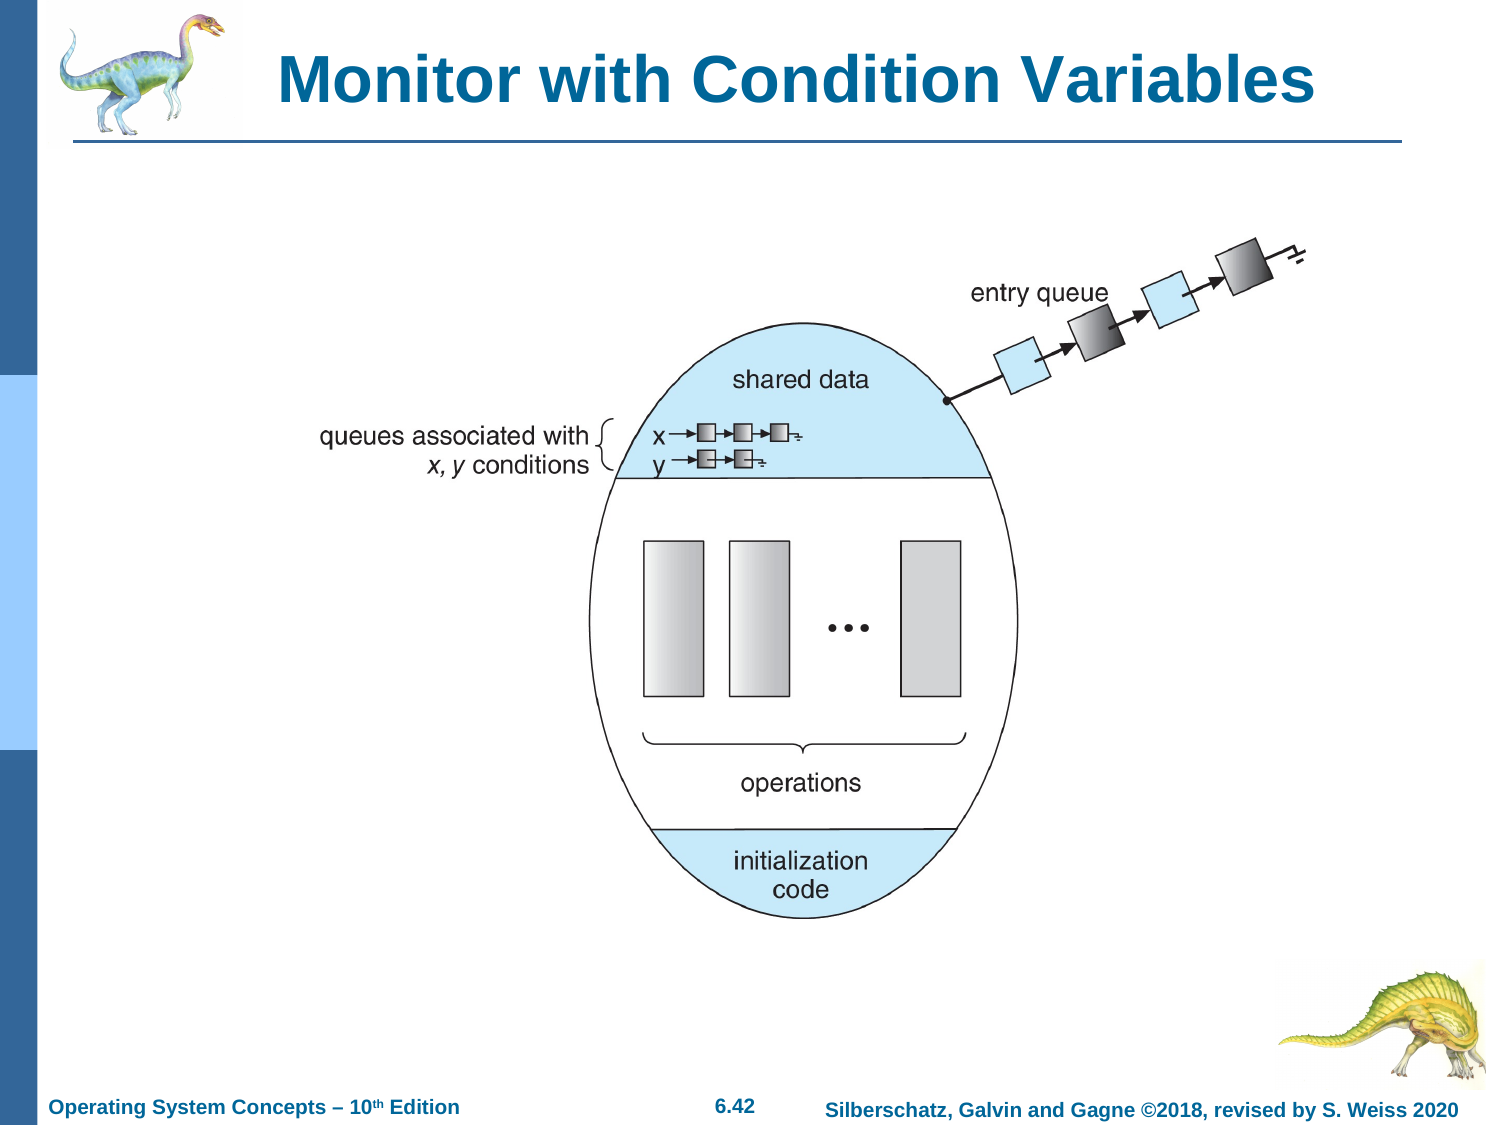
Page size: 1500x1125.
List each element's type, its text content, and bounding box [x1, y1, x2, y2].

picture [1275, 959, 1486, 1090]
picture [319, 237, 1306, 920]
picture [46, 0, 243, 149]
title Monitor with Condition Variables [144, 28, 1432, 124]
